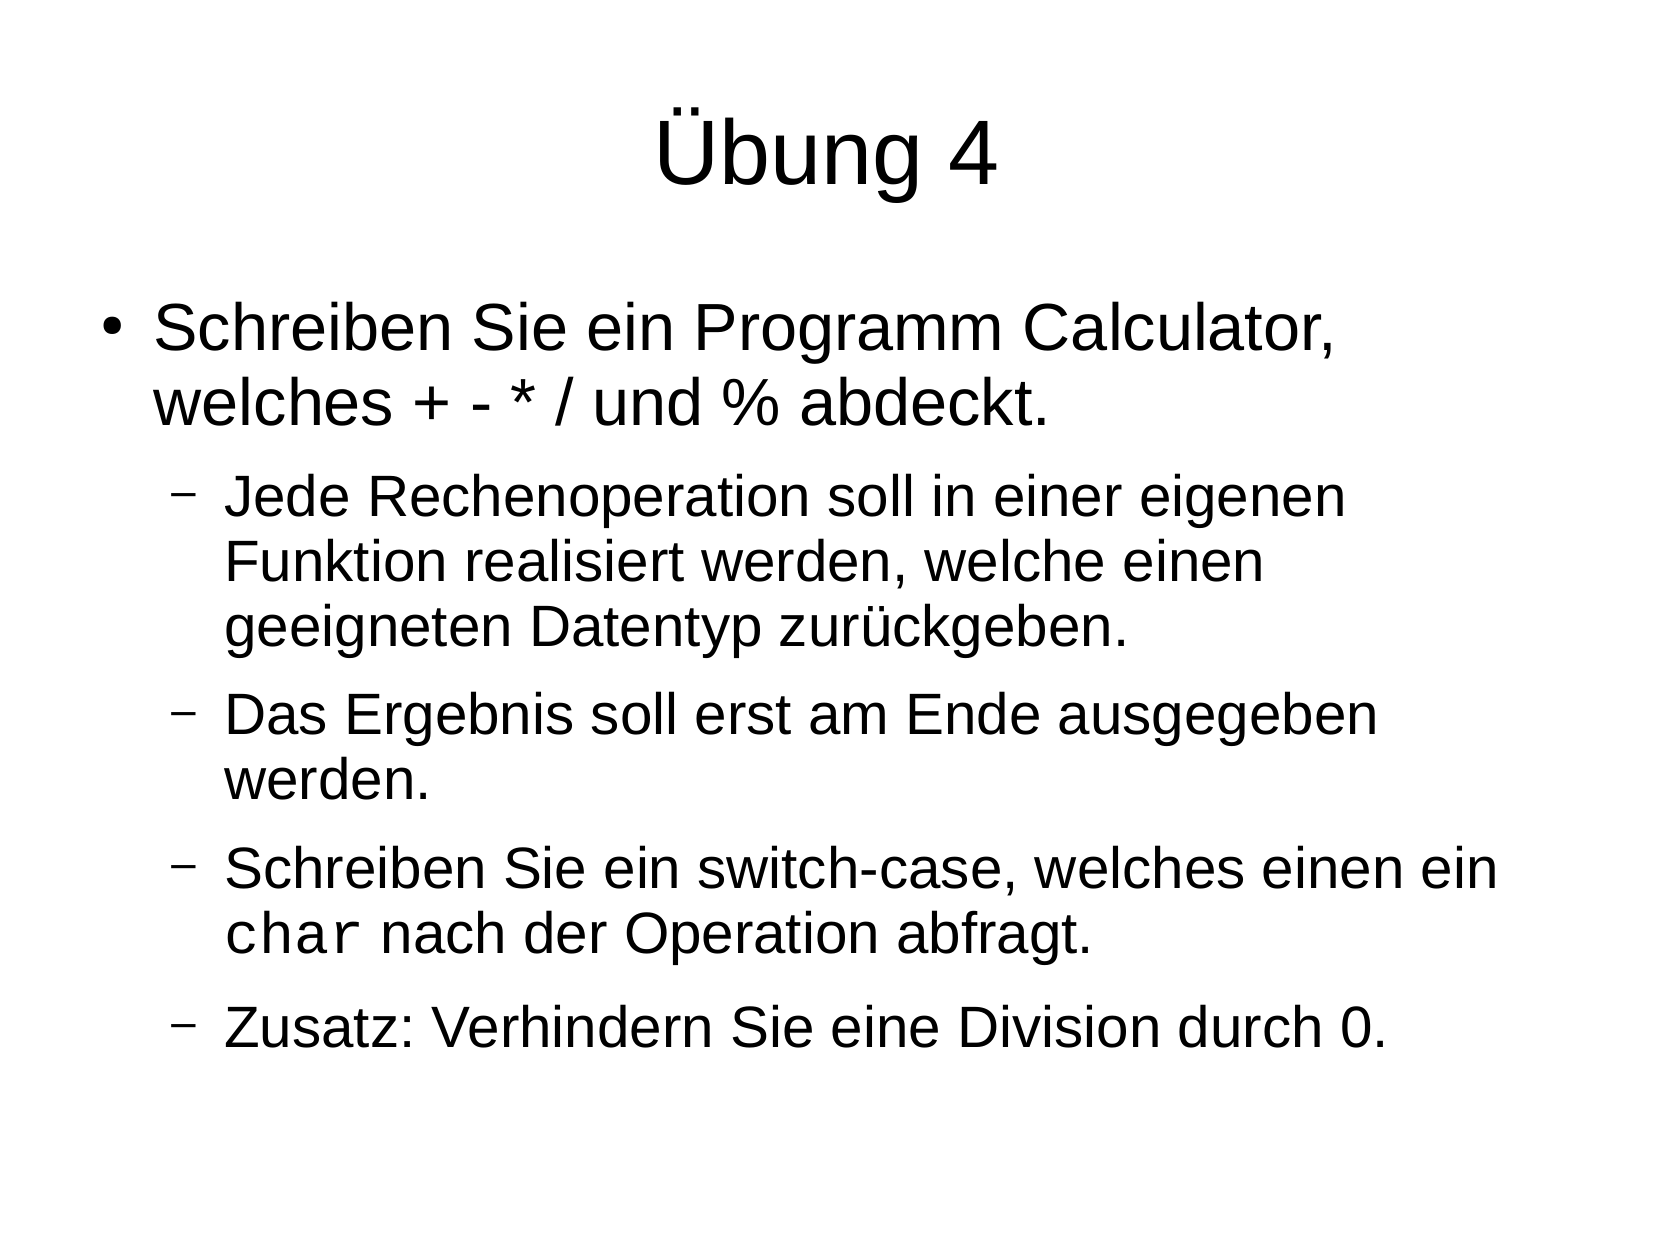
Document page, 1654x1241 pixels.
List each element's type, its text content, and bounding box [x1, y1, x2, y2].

list Schreiben Sie ein Programm Calculator, welches + - * / und % abdeckt. Jede Rechenoperation soll in einer eigenen Funktion realisiert werden, welche einen geeigneten Datentyp zurückgeben. Das Ergebnis soll erst am Ende ausgegeben werden. Schreiben Sie ein switch-case, welches einen ein char nach der Operation abfragt. Zusatz: Verhindern Sie eine Division durch 0. [82, 290, 1571, 1216]
title Übung 4 [82, 49, 1571, 257]
